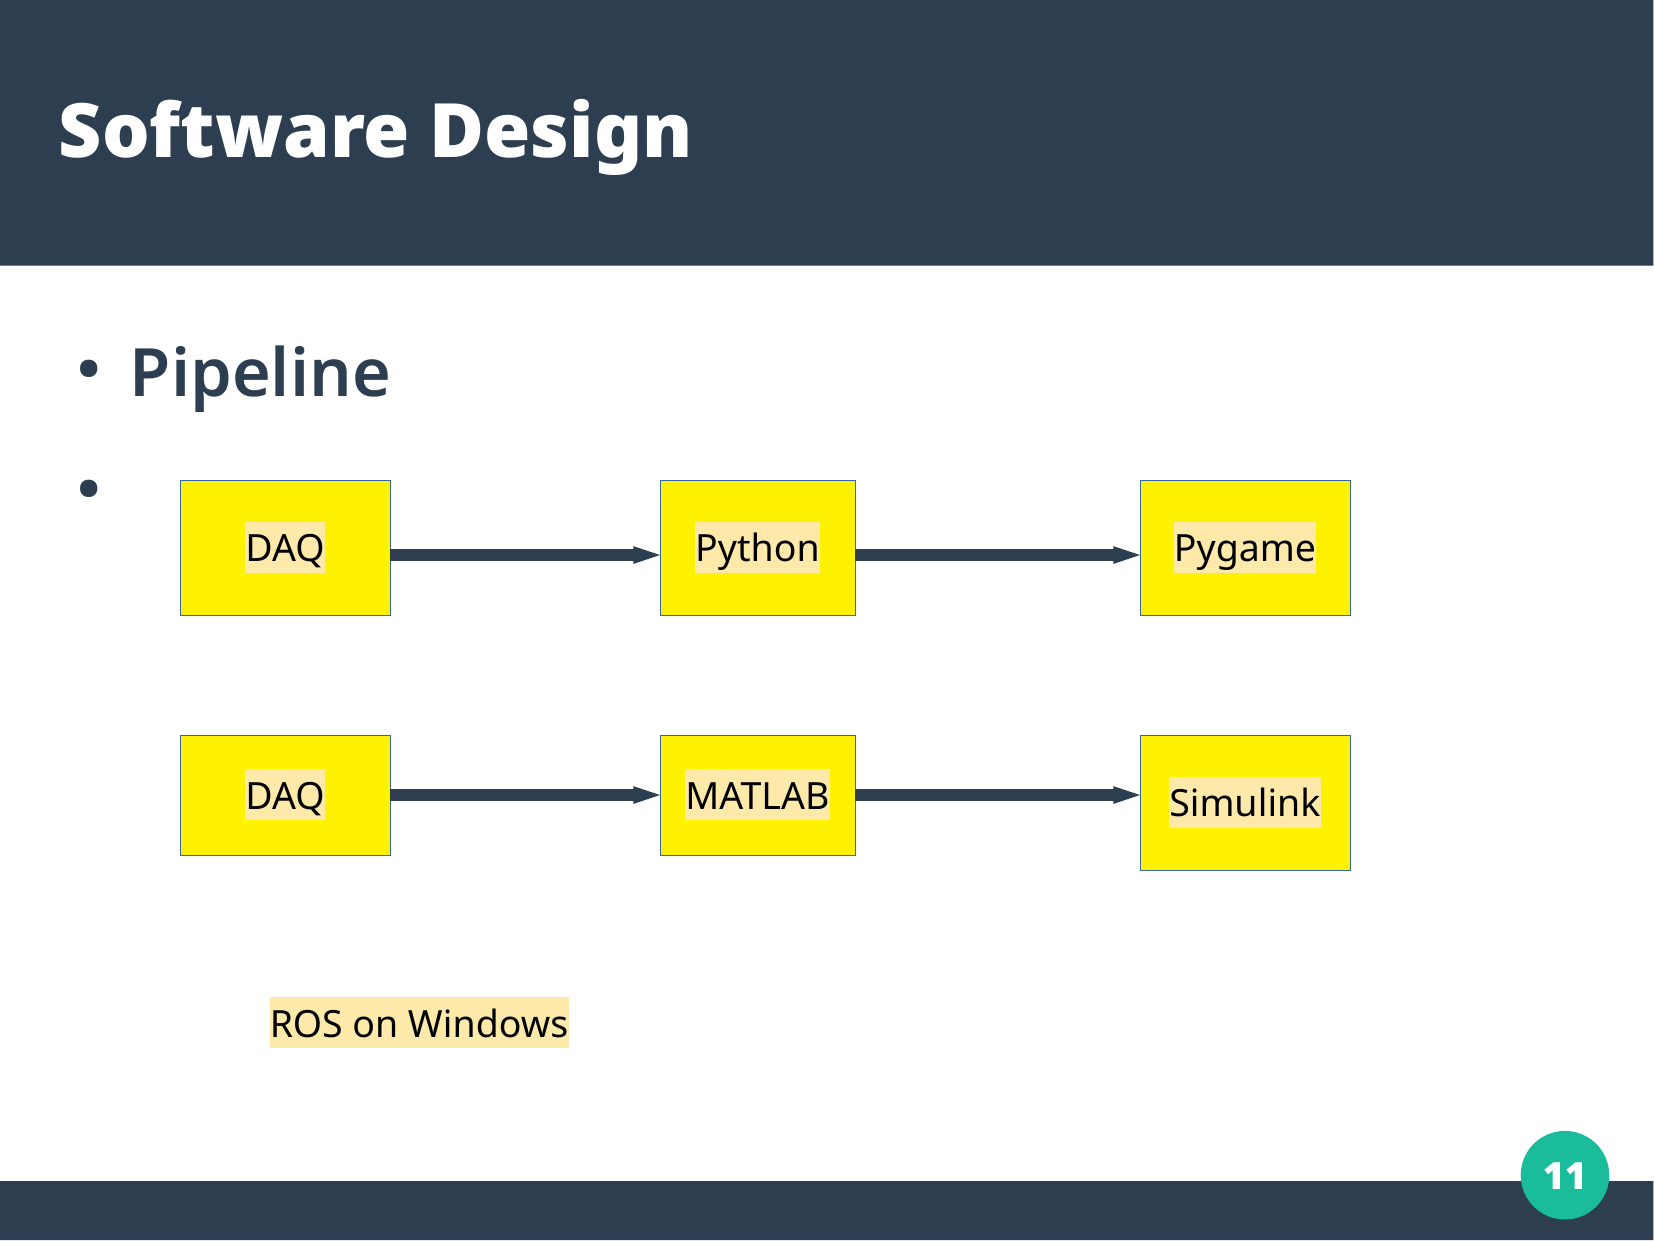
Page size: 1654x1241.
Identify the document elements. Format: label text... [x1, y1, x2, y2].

text_box MATLAB [660, 735, 856, 856]
title Software Design [59, 49, 1595, 207]
text_box Python [660, 480, 856, 616]
text_box DAQ [180, 735, 391, 856]
text_box Pygame [1140, 480, 1351, 616]
text_box Simulink [1140, 735, 1351, 871]
list Pipeline [59, 324, 1595, 1152]
text_box ROS on Windows [255, 990, 676, 1092]
text_box DAQ [180, 480, 391, 616]
